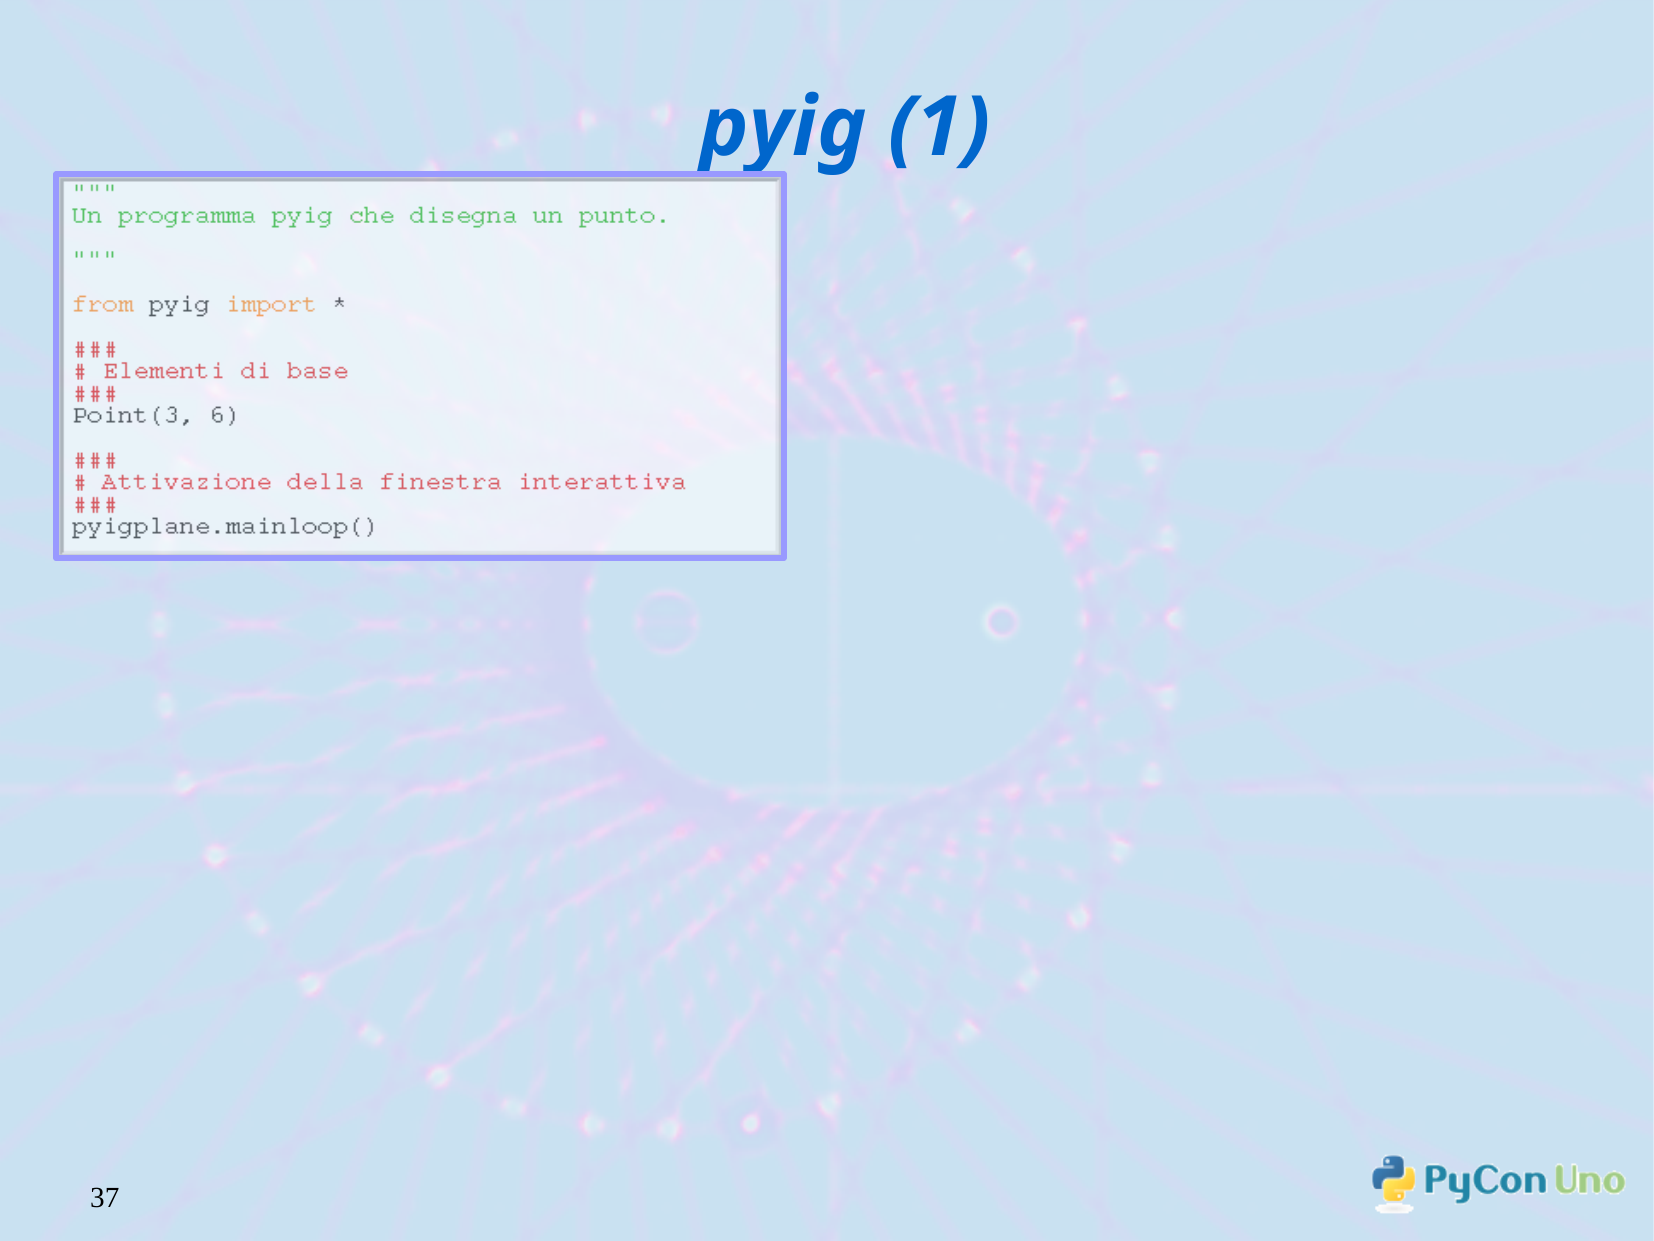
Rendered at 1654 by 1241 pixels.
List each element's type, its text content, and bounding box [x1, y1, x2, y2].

title pyig (1) [139, 19, 1552, 227]
picture [0, 0, 1654, 1241]
